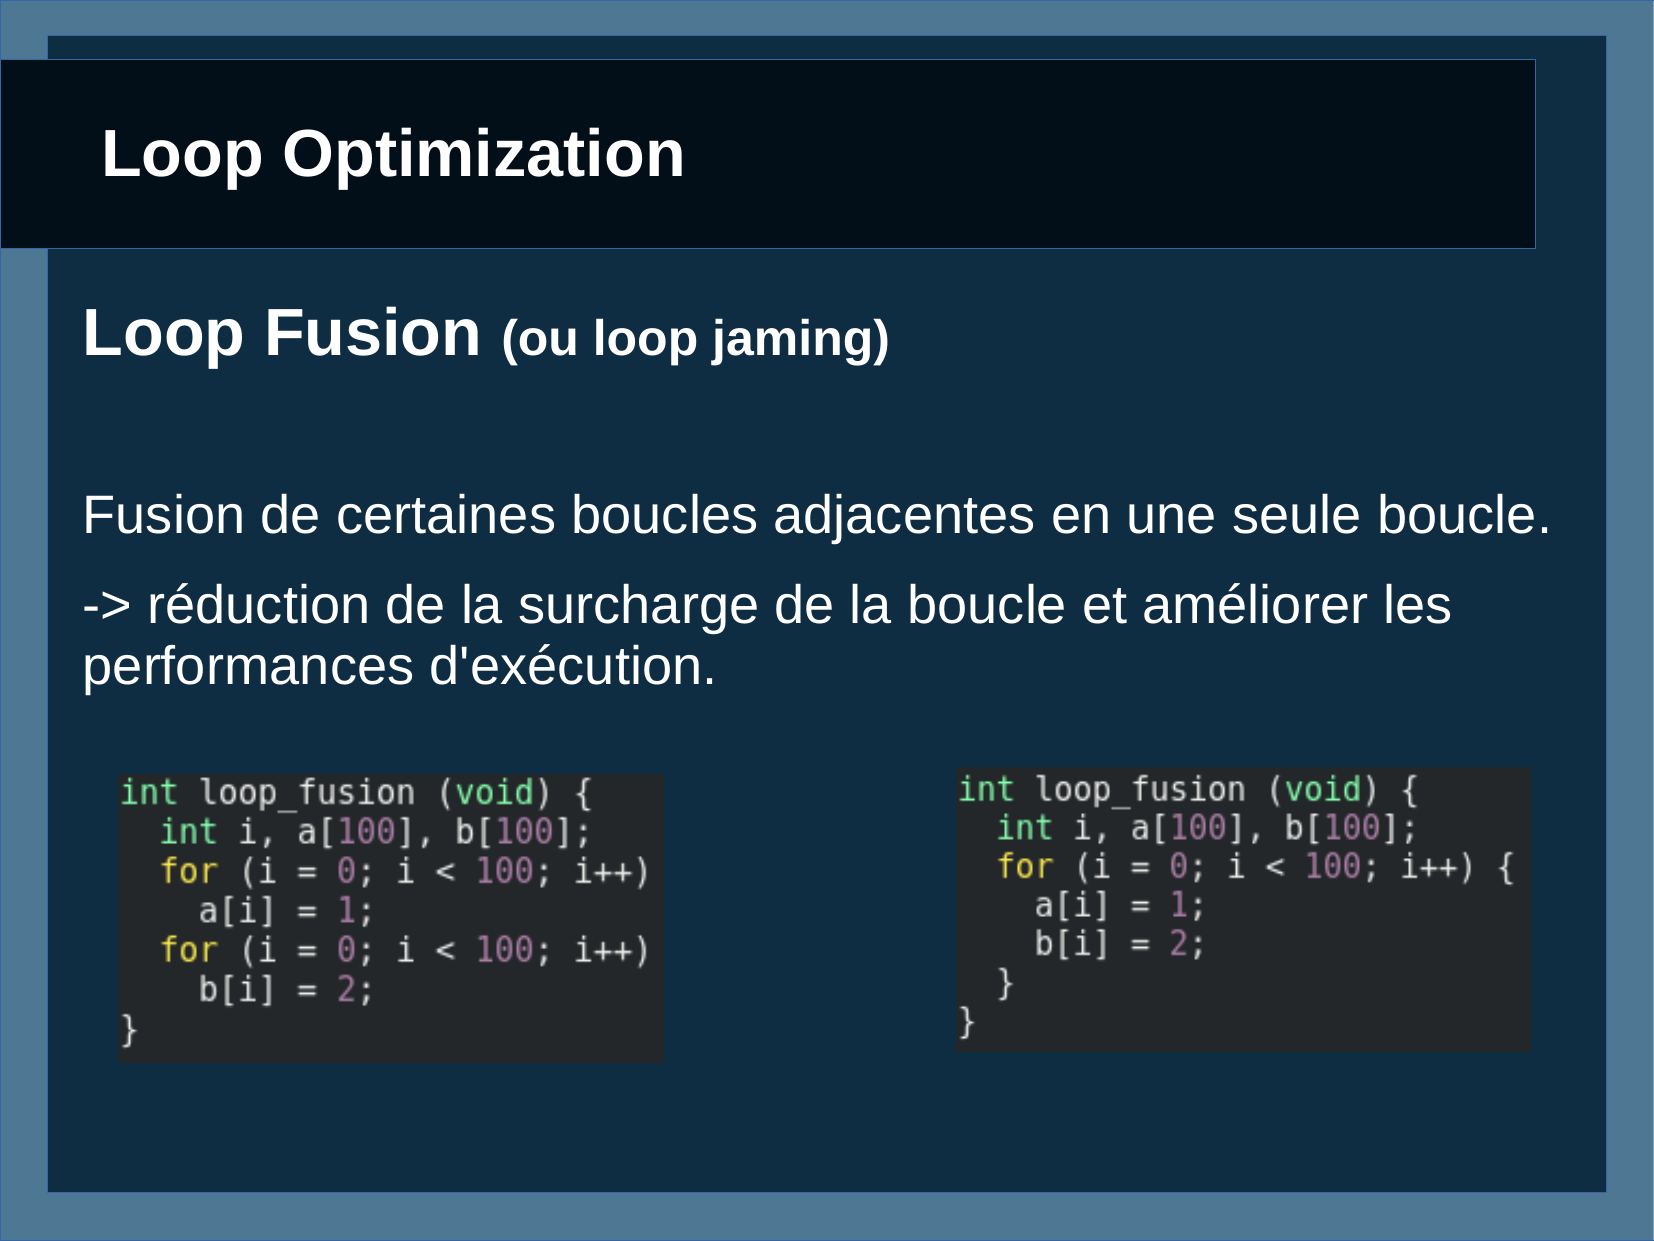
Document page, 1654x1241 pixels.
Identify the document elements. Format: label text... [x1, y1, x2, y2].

title Loop Optimization [82, 94, 1264, 213]
picture [118, 774, 664, 1063]
picture [956, 767, 1531, 1052]
list Loop Fusion (ou loop jaming) Fusion de certaines boucles adjacentes en une seule boucle. -> réduction de la surcharge de la boucle et améliorer les performances d'exécution. [82, 295, 1571, 1015]
